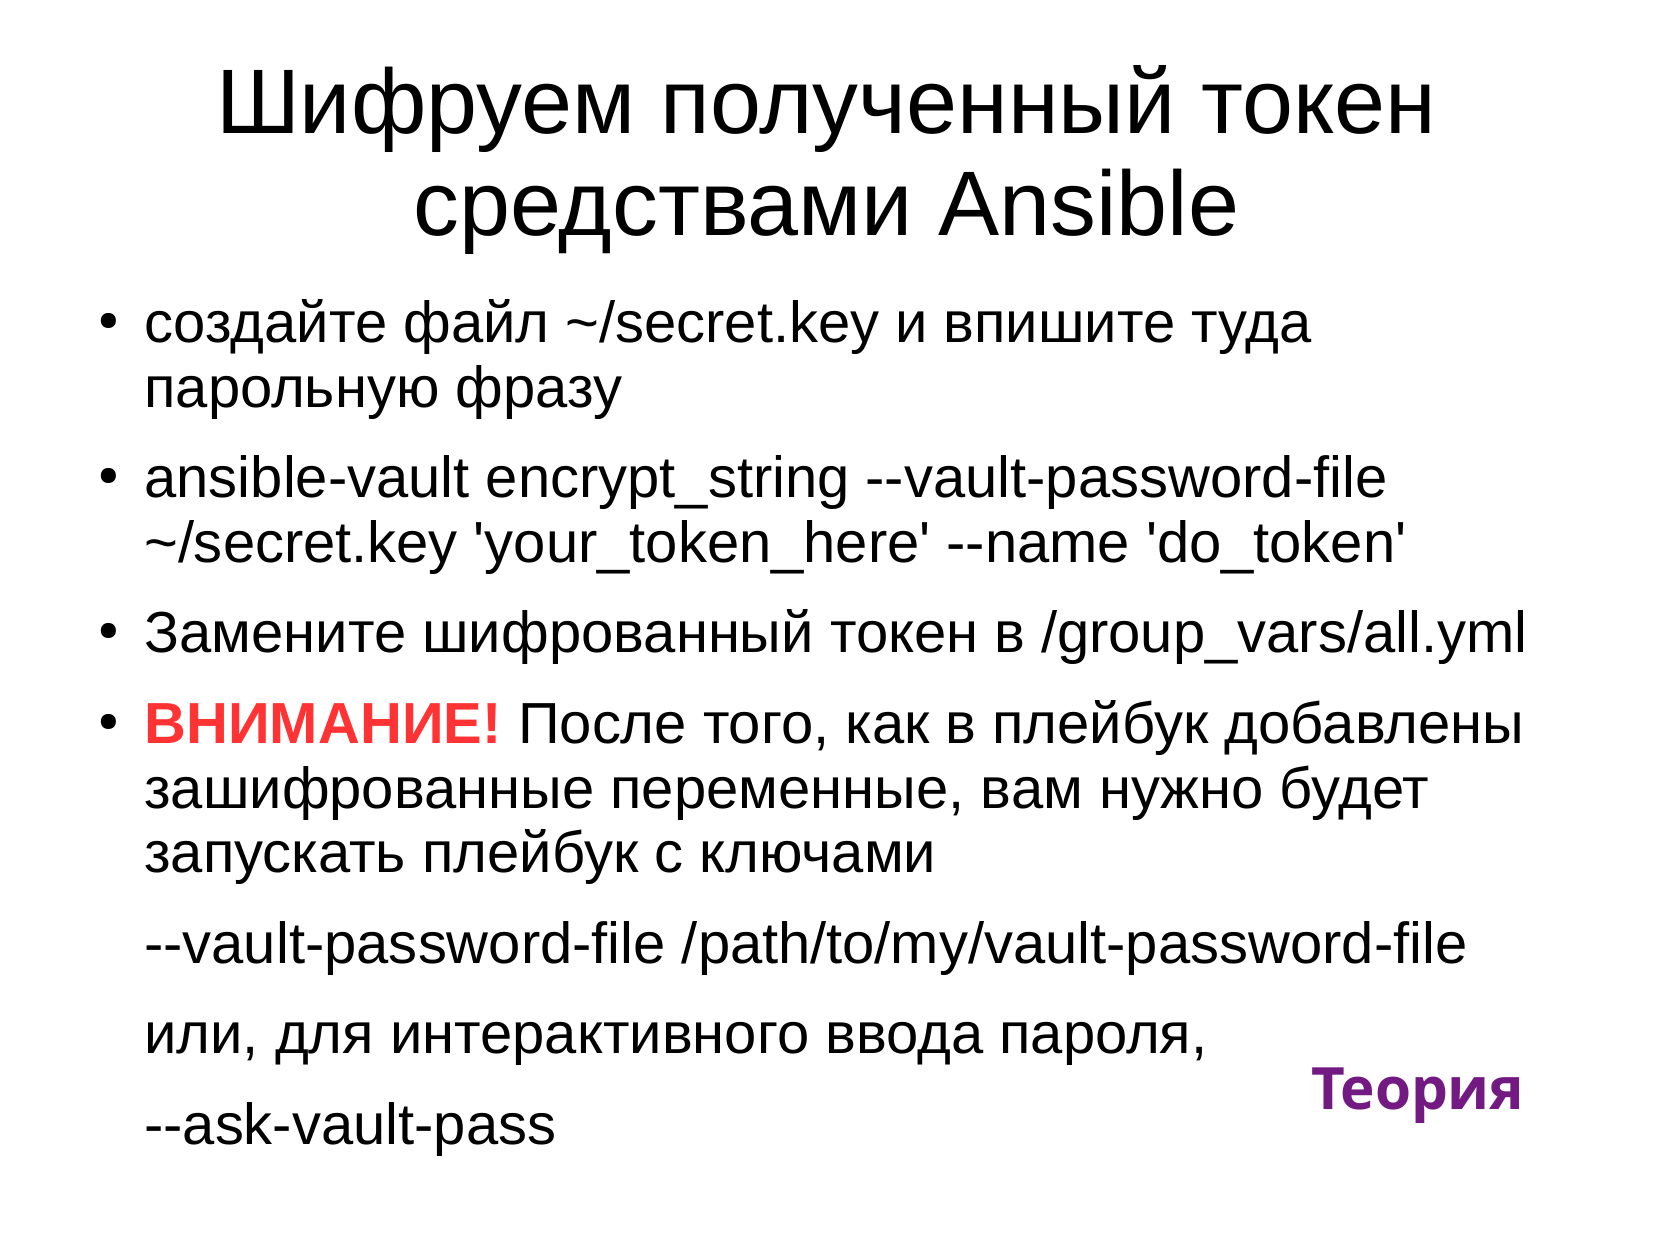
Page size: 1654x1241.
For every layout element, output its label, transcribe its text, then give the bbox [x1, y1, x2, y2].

list создайте файл ~/secret.key и впишите туда парольную фразу ansible-vault encrypt_string --vault-password-file ~/secret.key 'your_token_here' --name 'do_token' Замените шифрованный токен в /group_vars/all.yml ВНИМАНИЕ! После того, как в плейбук добавлены зашифрованные переменные, вам нужно будет запускать плейбук с ключами --vault-password-file /path/to/my/vault-password-file или, для интерактивного ввода пароля, --ask-vault-pass [82, 290, 1571, 1171]
title Шифруем полученный токен средствами Ansible [82, 49, 1571, 257]
title Теория [1311, 1051, 1595, 1123]
